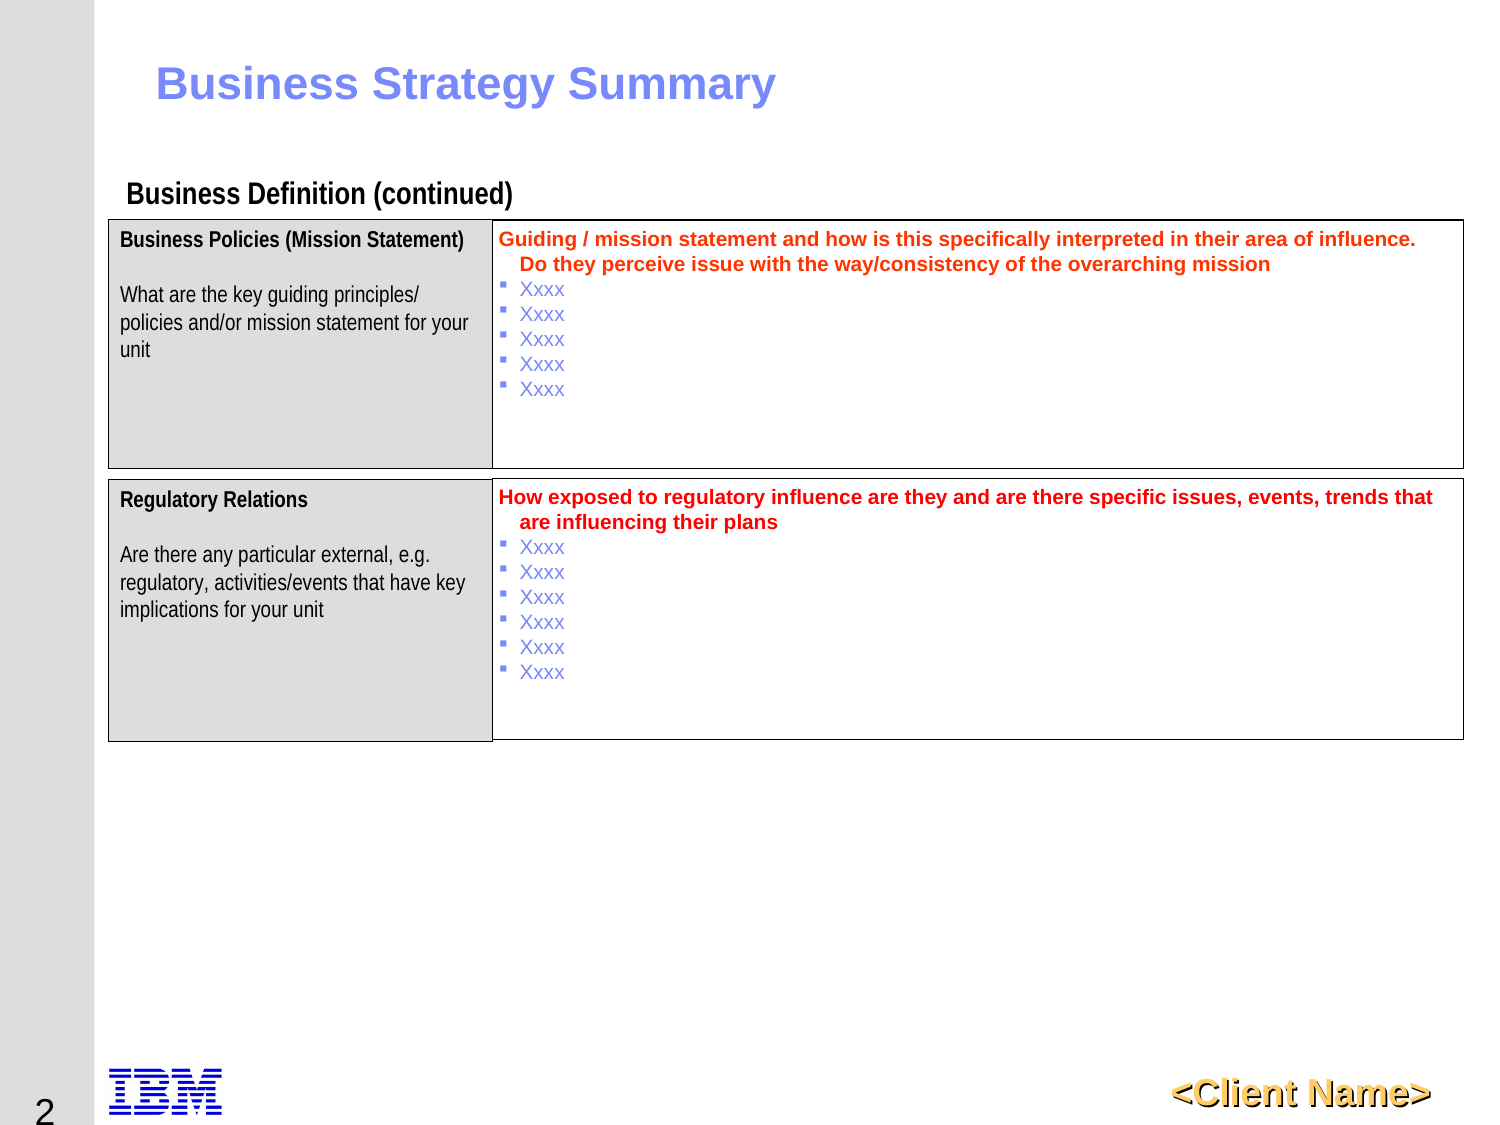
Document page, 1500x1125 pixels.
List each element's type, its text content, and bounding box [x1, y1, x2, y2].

text_box Business Definition (continued) [115, 173, 528, 211]
text_box Regulatory Relations Are there any particular external, e.g. regulatory, activities/events that have key implications for your unit [108, 479, 493, 742]
picture [102, 1063, 227, 1122]
text_box How exposed to regulatory influence are they and are there specific issues, events, trends that are influencing their plans Xxxx Xxxx Xxxx Xxxx Xxxx Xxxx [492, 478, 1464, 740]
text_box Business Policies (Mission Statement) What are the key guiding principles/ policies and/or mission statement for your unit [108, 219, 492, 469]
text_box Guiding / mission statement and how is this specifically interpreted in their area of influence. Do they perceive issue with the way/consistency of the overarching mission Xxxx Xxxx Xxxx Xxxx Xxxx [492, 219, 1464, 469]
title Business Strategy Summary [143, 20, 1357, 115]
